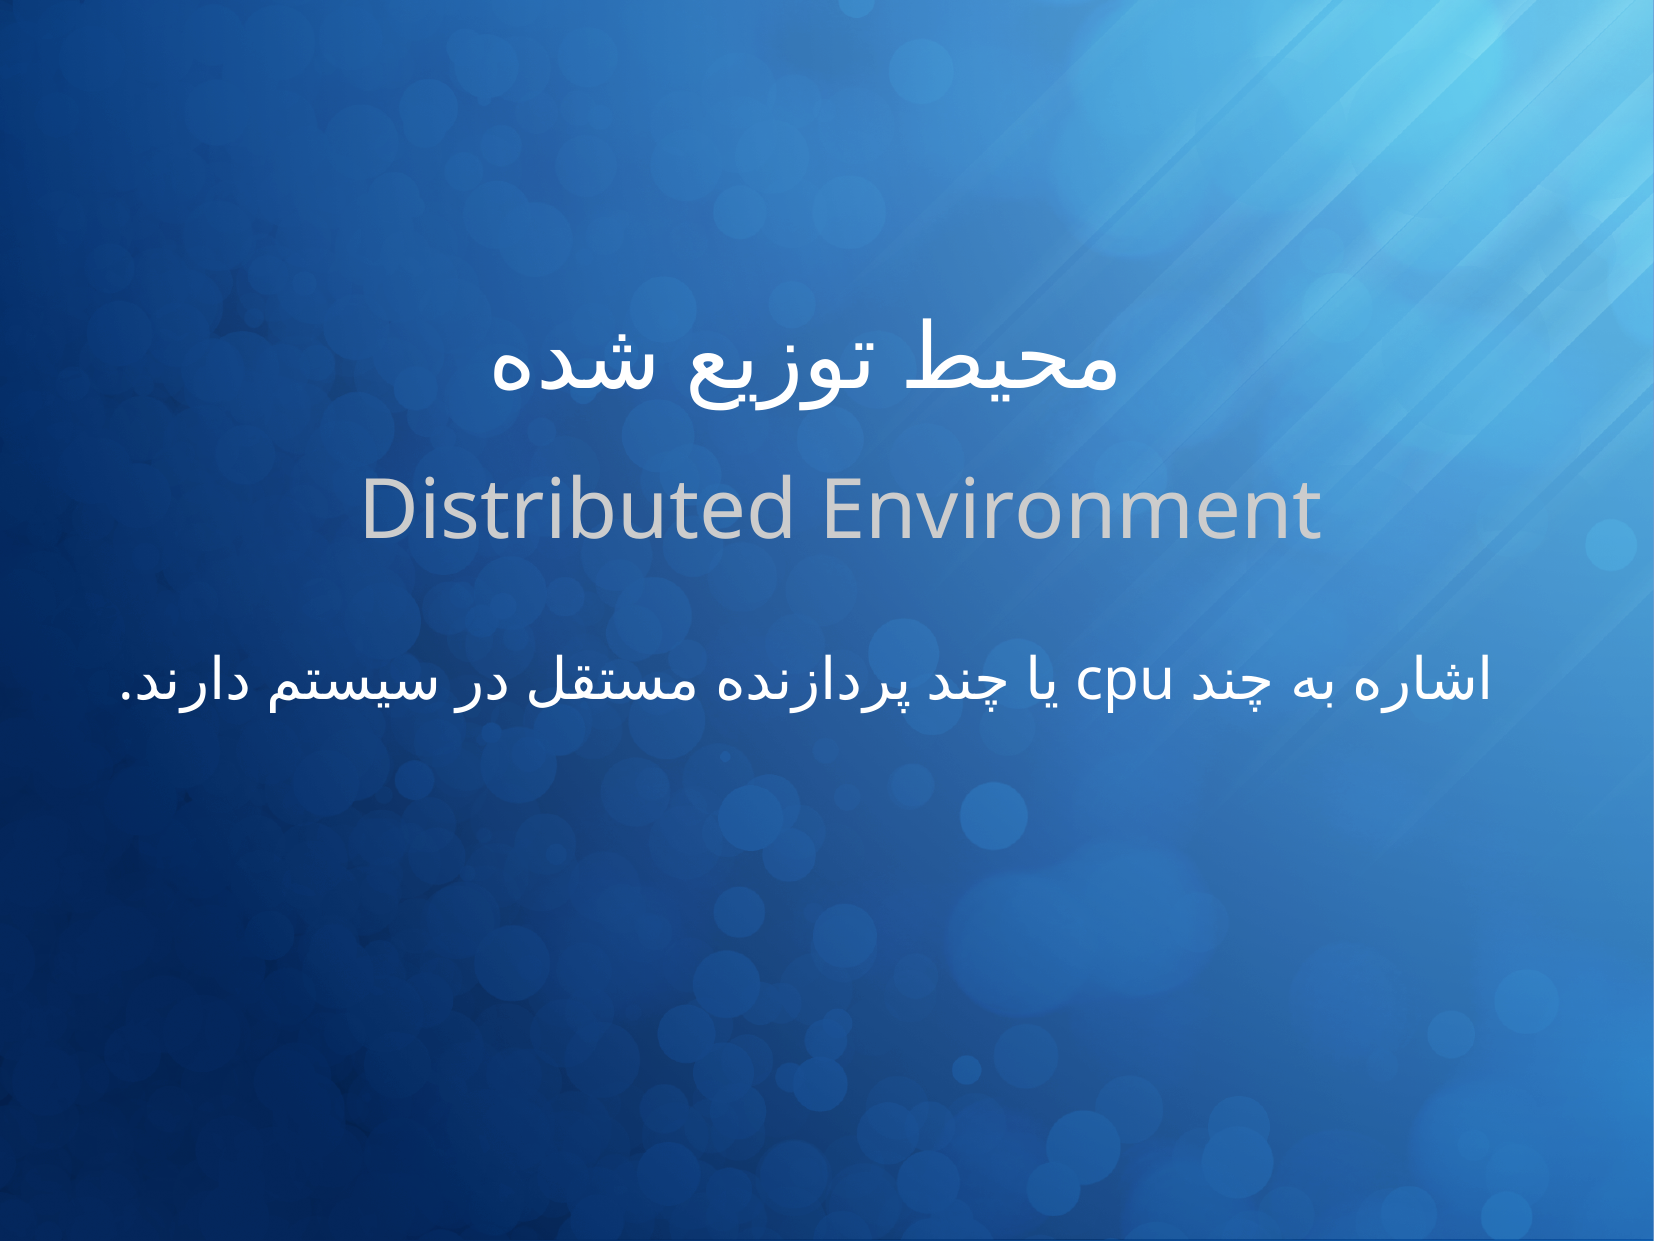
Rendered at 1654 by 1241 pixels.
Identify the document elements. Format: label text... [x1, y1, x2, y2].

list اشاره به چند cpu یا چند پردازنده مستقل در سیستم دارند. [112, 637, 1566, 927]
title محیط توزیع شده [112, 282, 1501, 450]
text_box Distributed Environment [112, 450, 1570, 563]
picture [0, 0, 1654, 1241]
